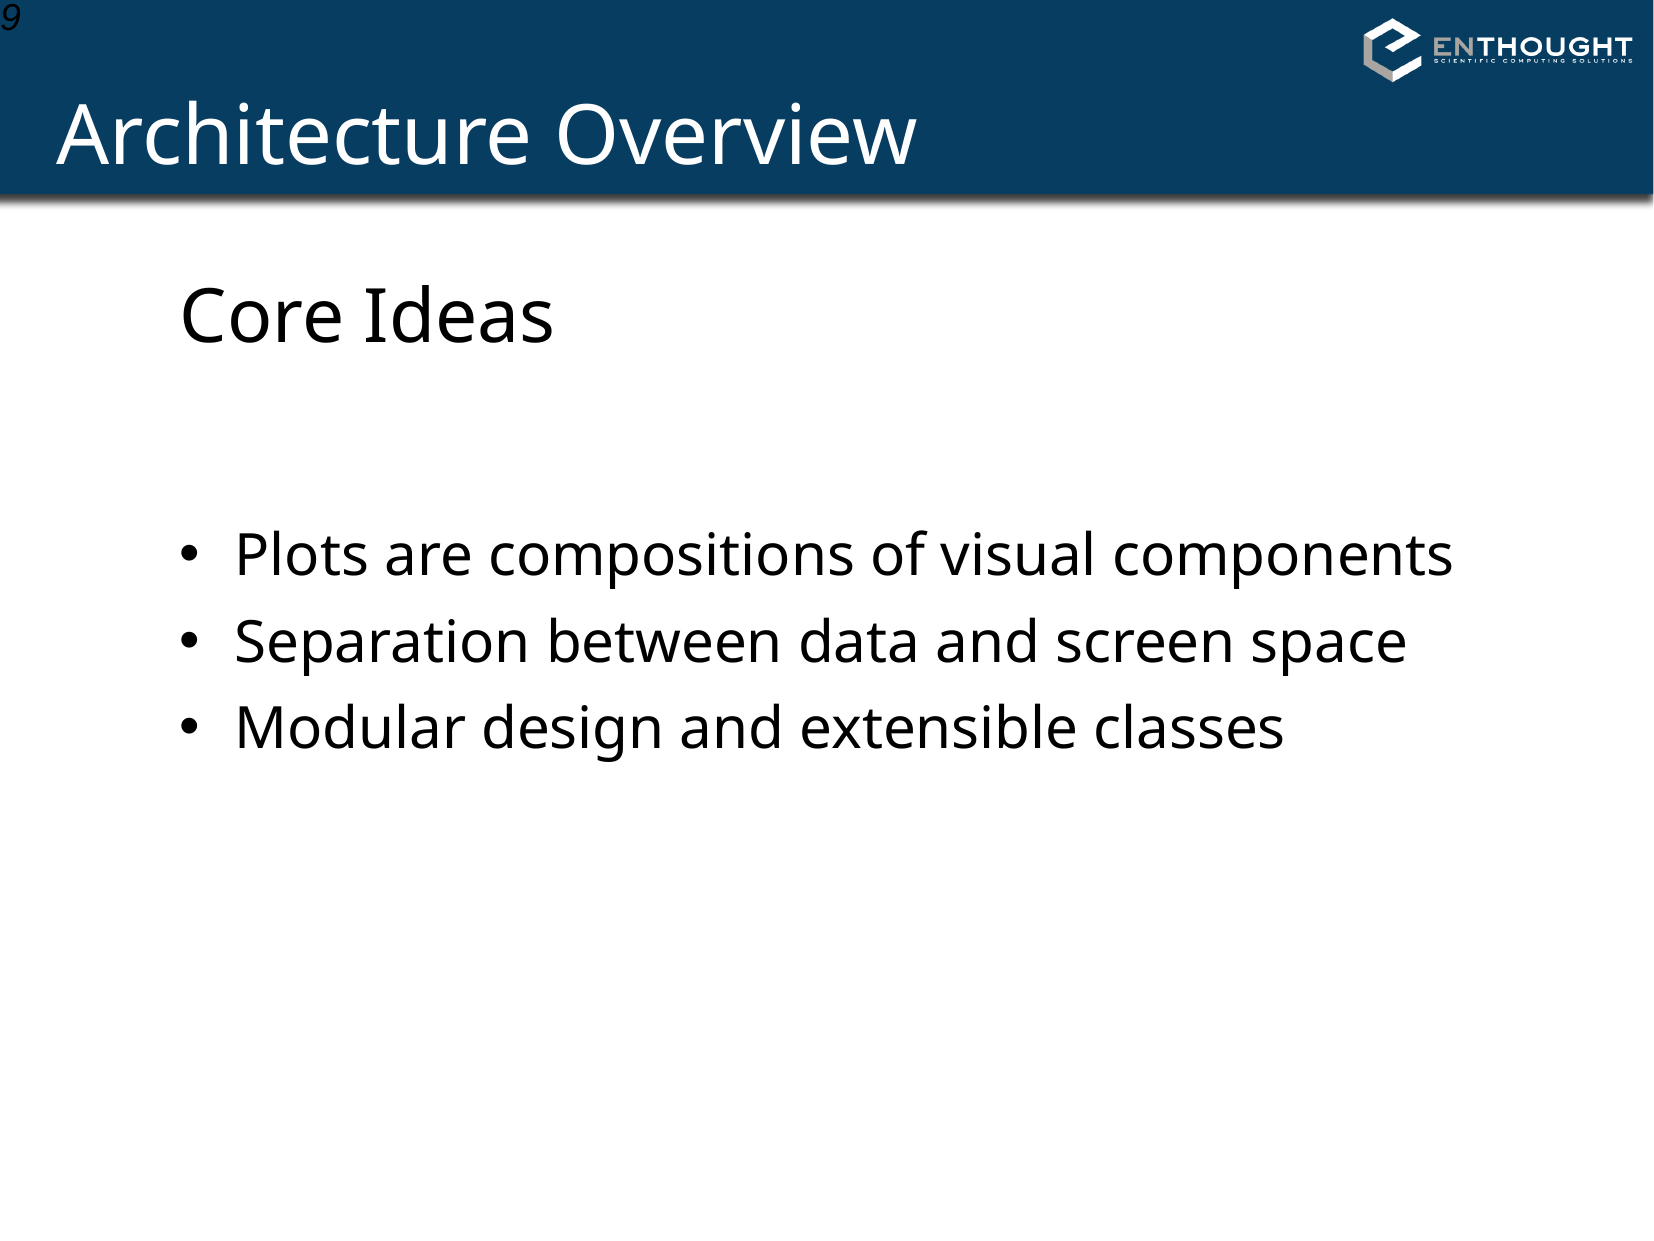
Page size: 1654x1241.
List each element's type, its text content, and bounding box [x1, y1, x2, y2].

picture [0, 0, 1654, 217]
title Architecture Overview [41, 27, 1447, 235]
text_box Core Ideas [165, 255, 552, 355]
text_box Plots are compositions of visual components Separation between data and screen space Modular design and extensible classes [165, 510, 1533, 796]
